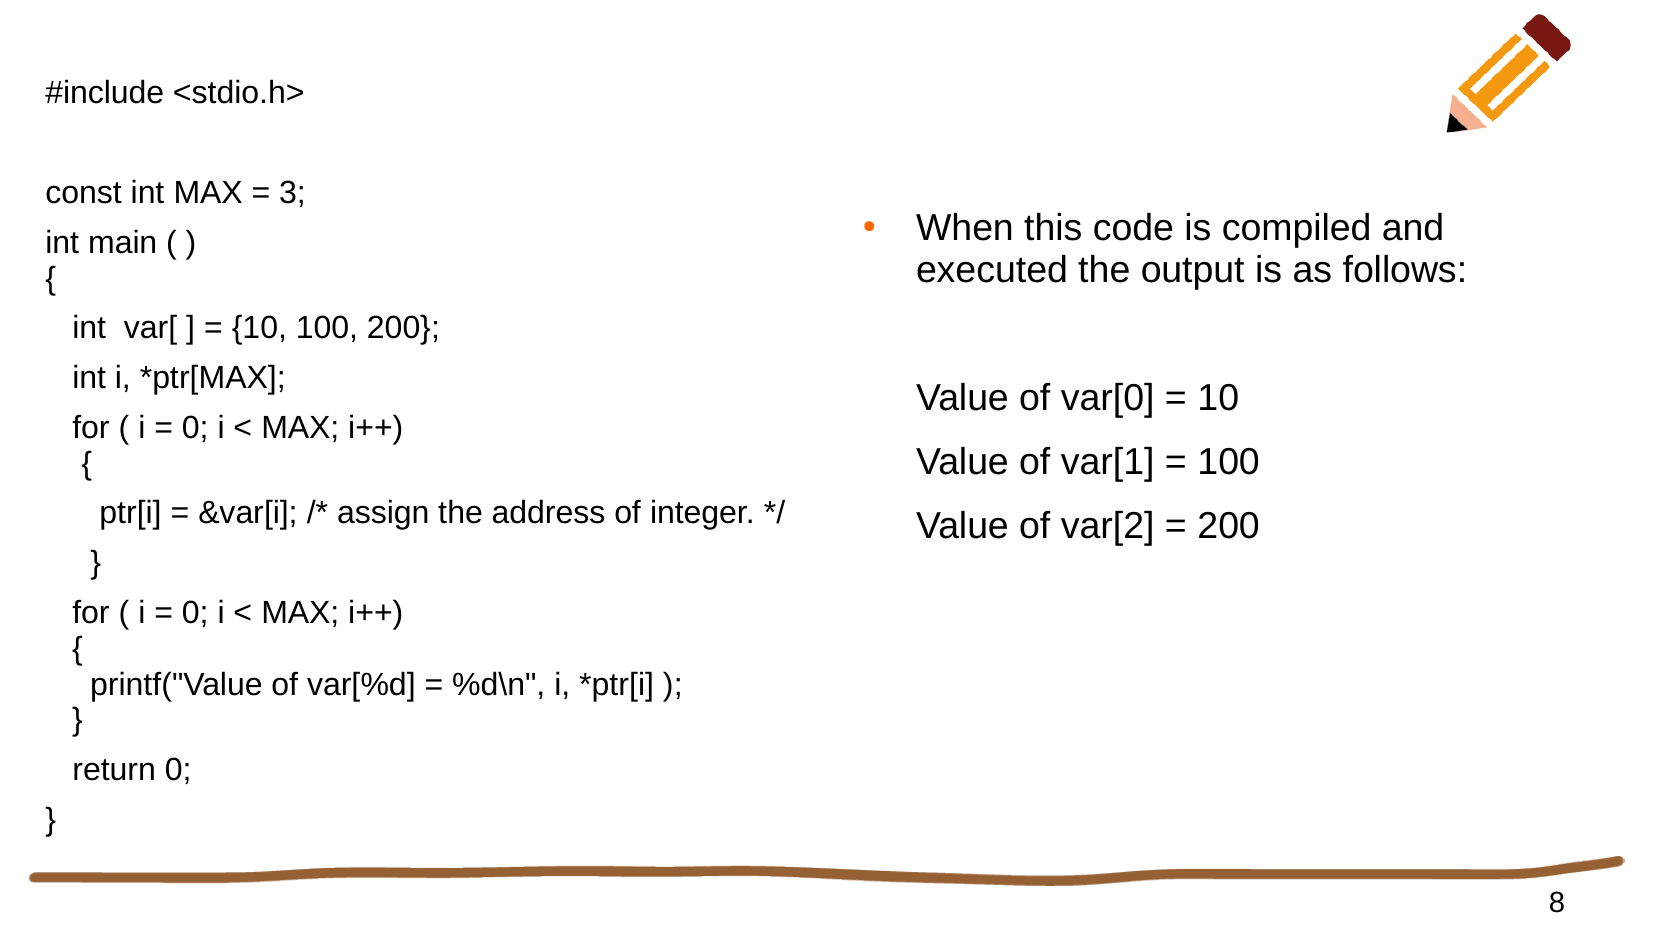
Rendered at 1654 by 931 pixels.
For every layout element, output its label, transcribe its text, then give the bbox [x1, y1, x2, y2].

picture [1446, 14, 1571, 133]
picture [29, 856, 1625, 886]
list #include <stdio.h> const int MAX = 3; int main ( ) { int var[ ] = {10, 100, 200}; int i, *ptr[MAX]; for ( i = 0; i < MAX; i++) { ptr[i] = &var[i]; /* assign the address of integer. */ } for ( i = 0; i < MAX; i++) { printf("Value of var[%d] = %d\n", i, *ptr[i] ); } return 0; } [0, 75, 809, 857]
list When this code is compiled and executed the output is as follows: Value of var[0] = 10 Value of var[1] = 100 Value of var[2] = 200 [845, 206, 1566, 857]
